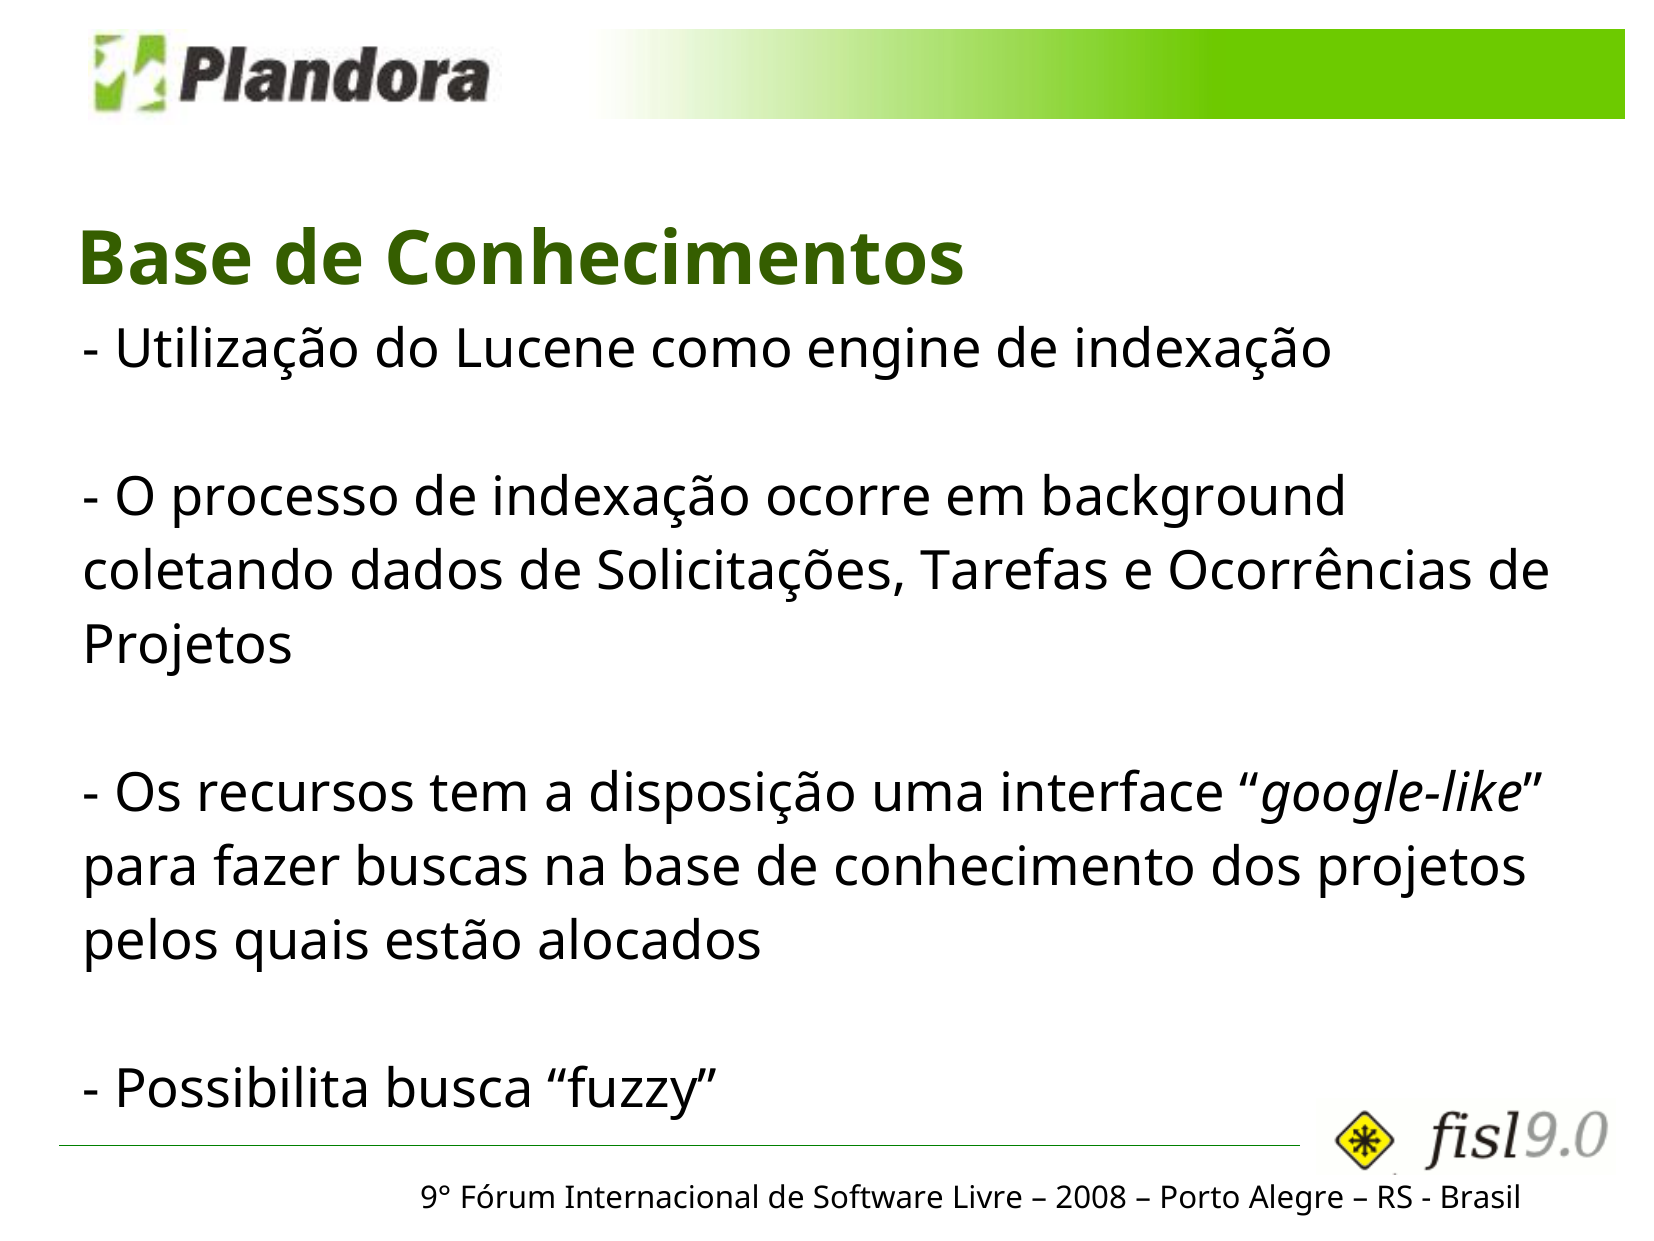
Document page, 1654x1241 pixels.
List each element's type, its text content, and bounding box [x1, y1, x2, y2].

picture [88, 29, 1625, 125]
subtitle - Utilização do Lucene como engine de indexação - O processo de indexação ocorre em background coletando dados de Solicitações, Tarefas e Ocorrências de Projetos - Os recursos tem a disposição uma interface “google-like” para fazer buscas na base de conhecimento dos projetos pelos quais estão alocados - Possibilita busca “fuzzy” [82, 324, 1575, 1109]
picture [1316, 1098, 1616, 1175]
title Base de Conhecimentos [76, 156, 1536, 355]
